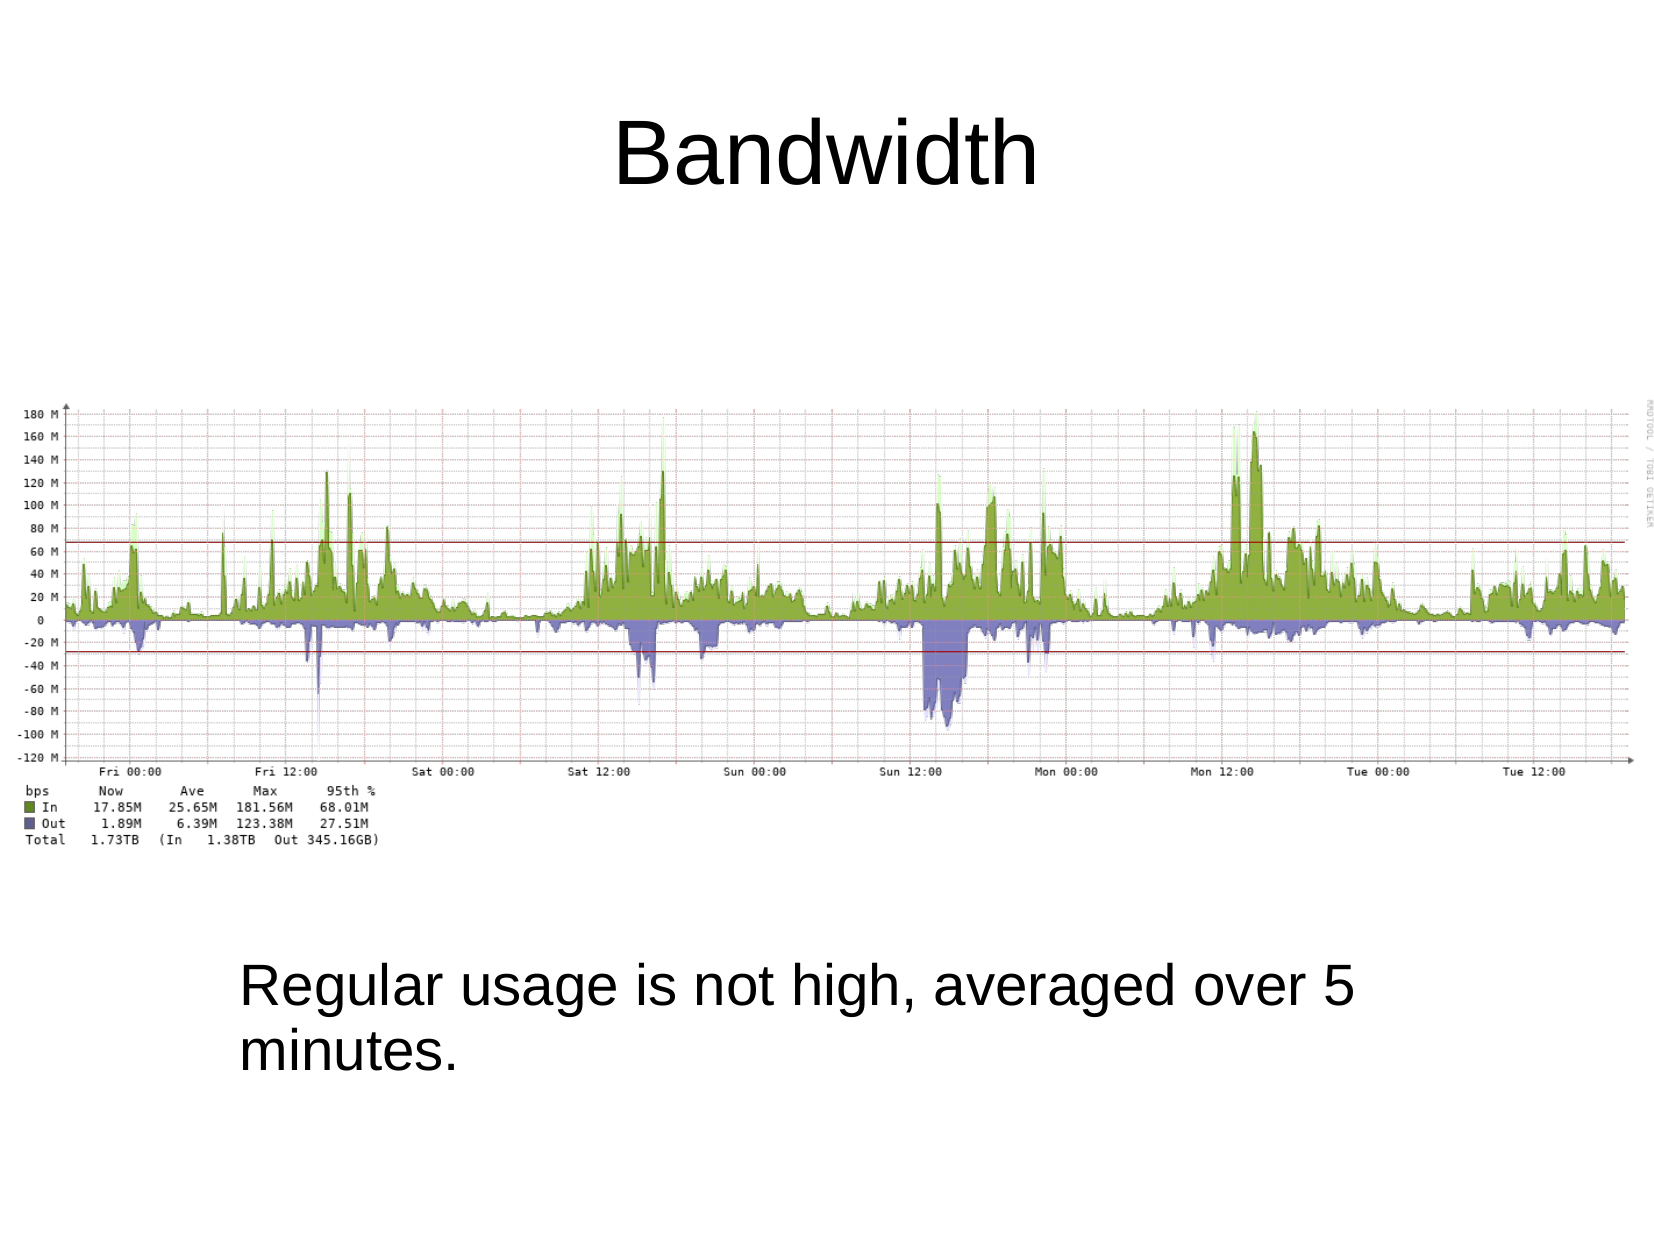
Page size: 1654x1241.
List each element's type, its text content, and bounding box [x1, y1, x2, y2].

picture [7, 394, 1654, 856]
title Bandwidth [82, 49, 1571, 257]
text_box Regular usage is not high, averaged over 5 minutes. [225, 945, 1441, 1111]
